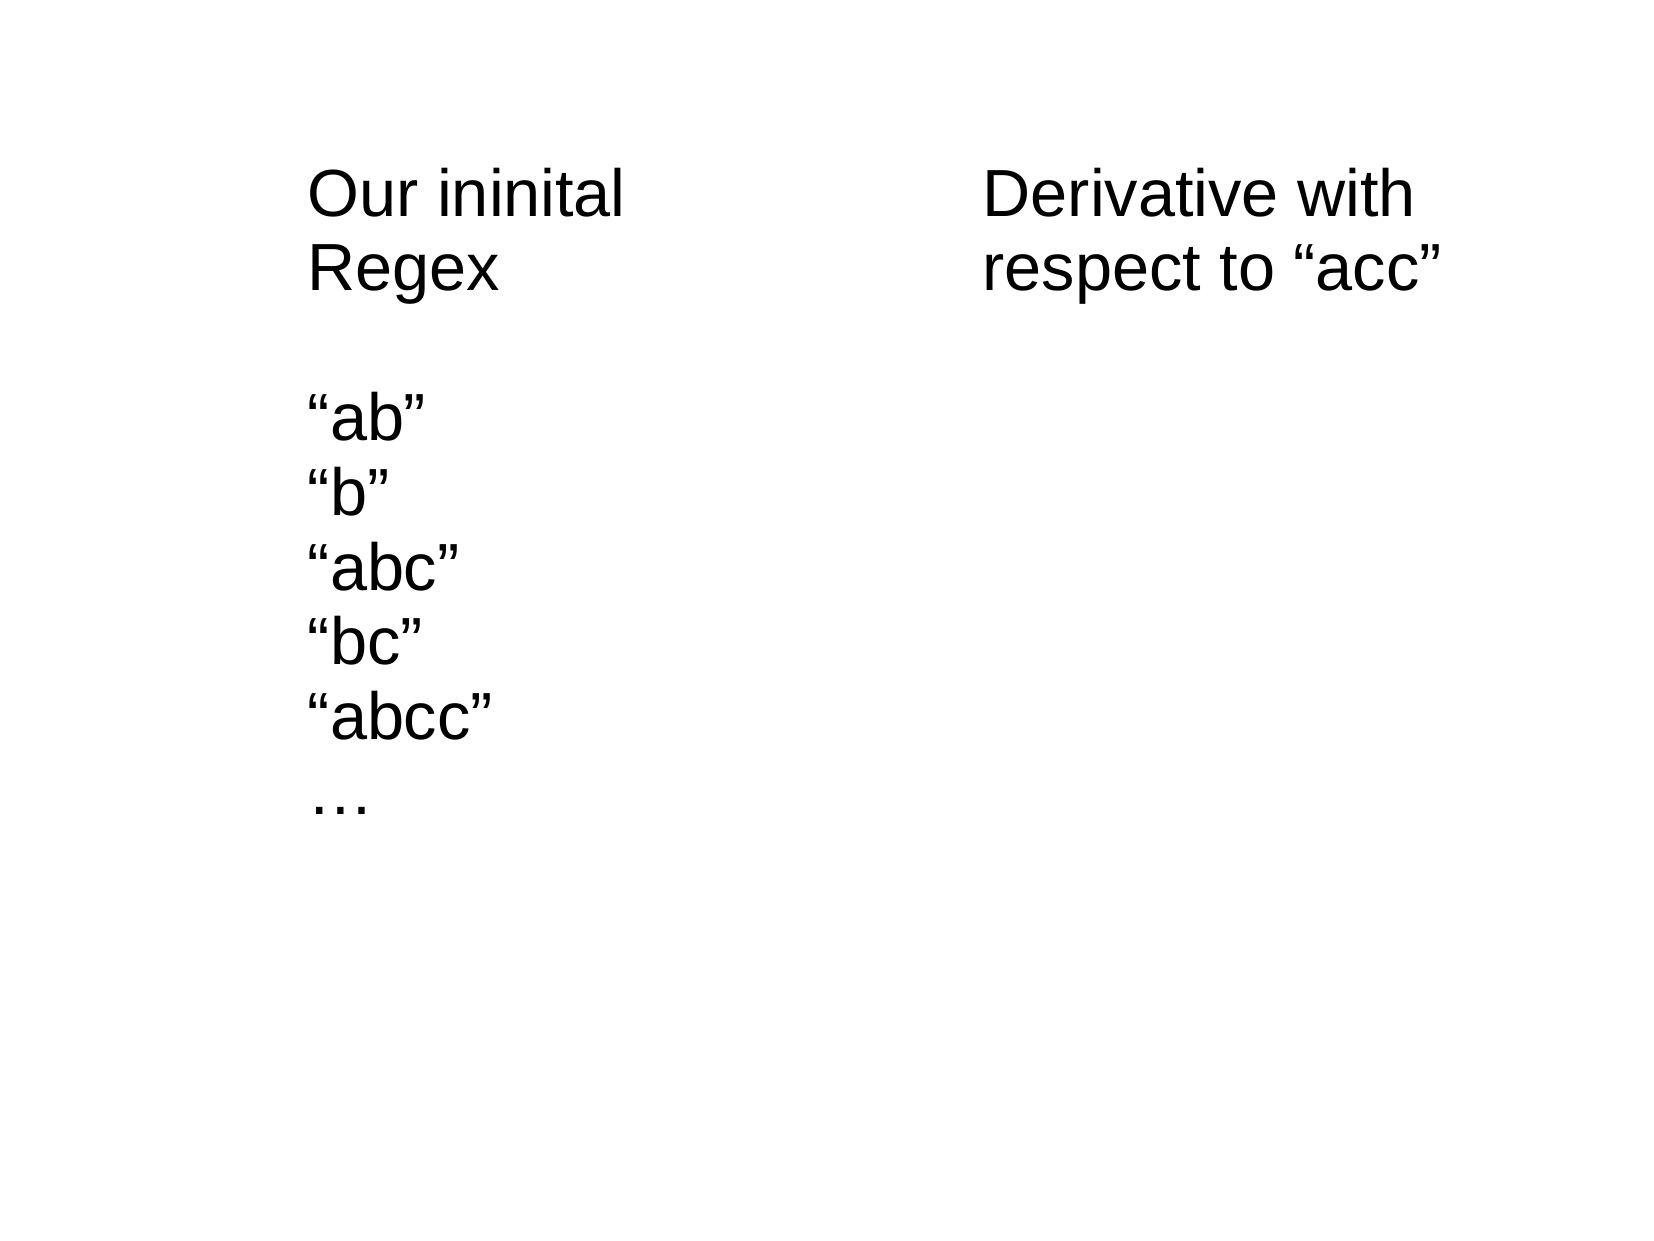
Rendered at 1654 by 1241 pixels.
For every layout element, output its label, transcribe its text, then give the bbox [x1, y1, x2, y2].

subtitle Our ininital Derivative with Regex respect to “acc” “ab” “b” “abc” “bc” “abcc” … [82, 49, 1571, 1010]
